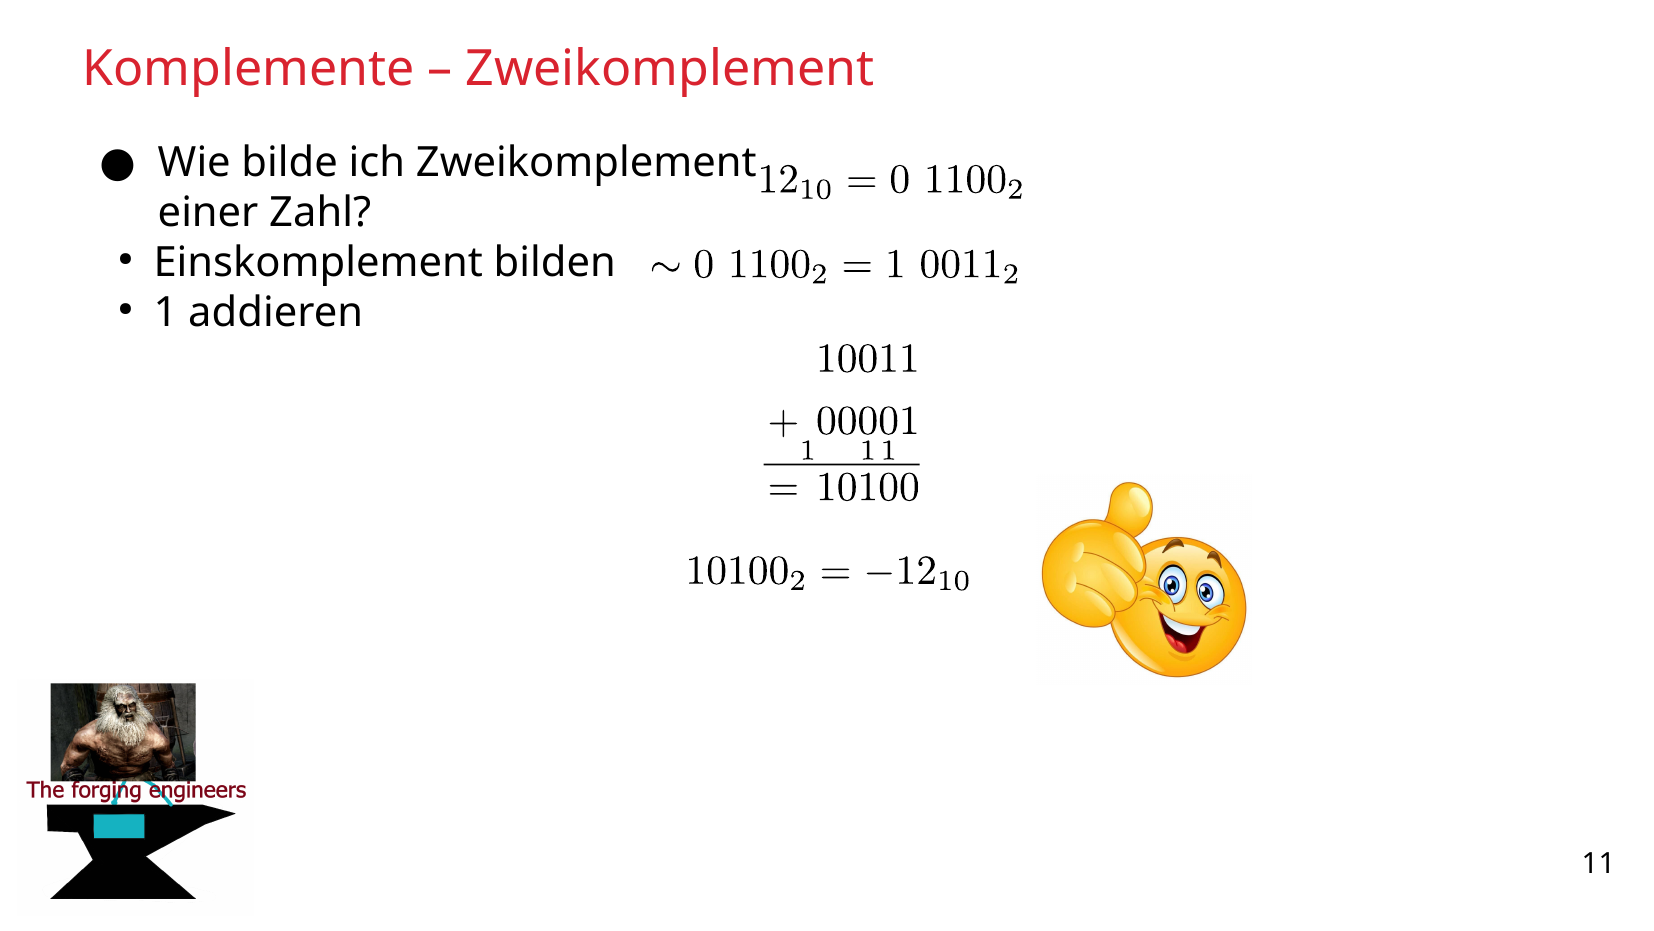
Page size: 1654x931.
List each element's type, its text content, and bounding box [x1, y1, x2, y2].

picture [763, 342, 922, 503]
picture [17, 679, 254, 916]
picture [685, 556, 969, 591]
title Komplemente – Zweikomplement [82, 37, 1571, 95]
picture [1036, 474, 1252, 686]
picture [755, 163, 1024, 201]
subtitle Wie bilde ich Zweikomplement einer Zahl? Einskomplement bilden 1 addieren [82, 134, 792, 355]
picture [649, 249, 1018, 284]
